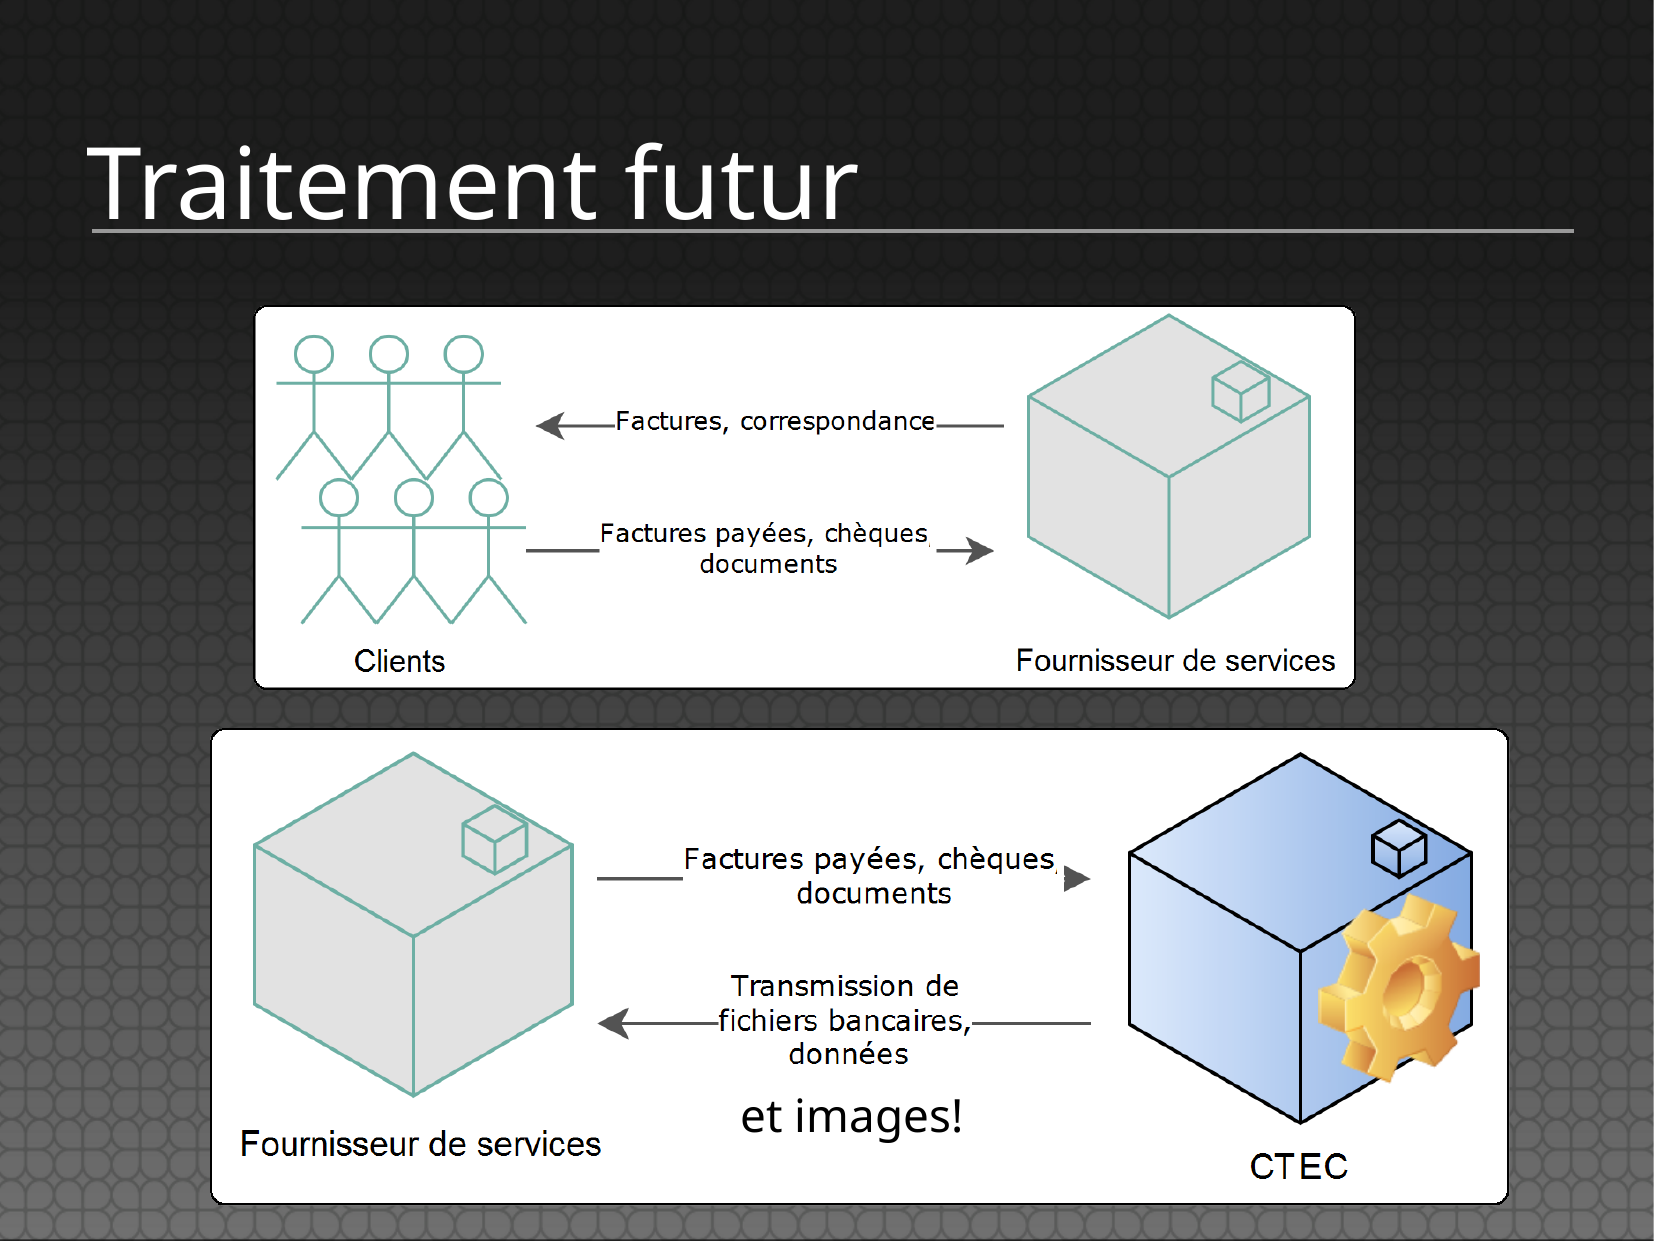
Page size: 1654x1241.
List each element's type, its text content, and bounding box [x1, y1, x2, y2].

title Traitement futur [86, 112, 1576, 249]
list et images! [670, 1083, 1089, 1241]
picture [0, 0, 1654, 1241]
